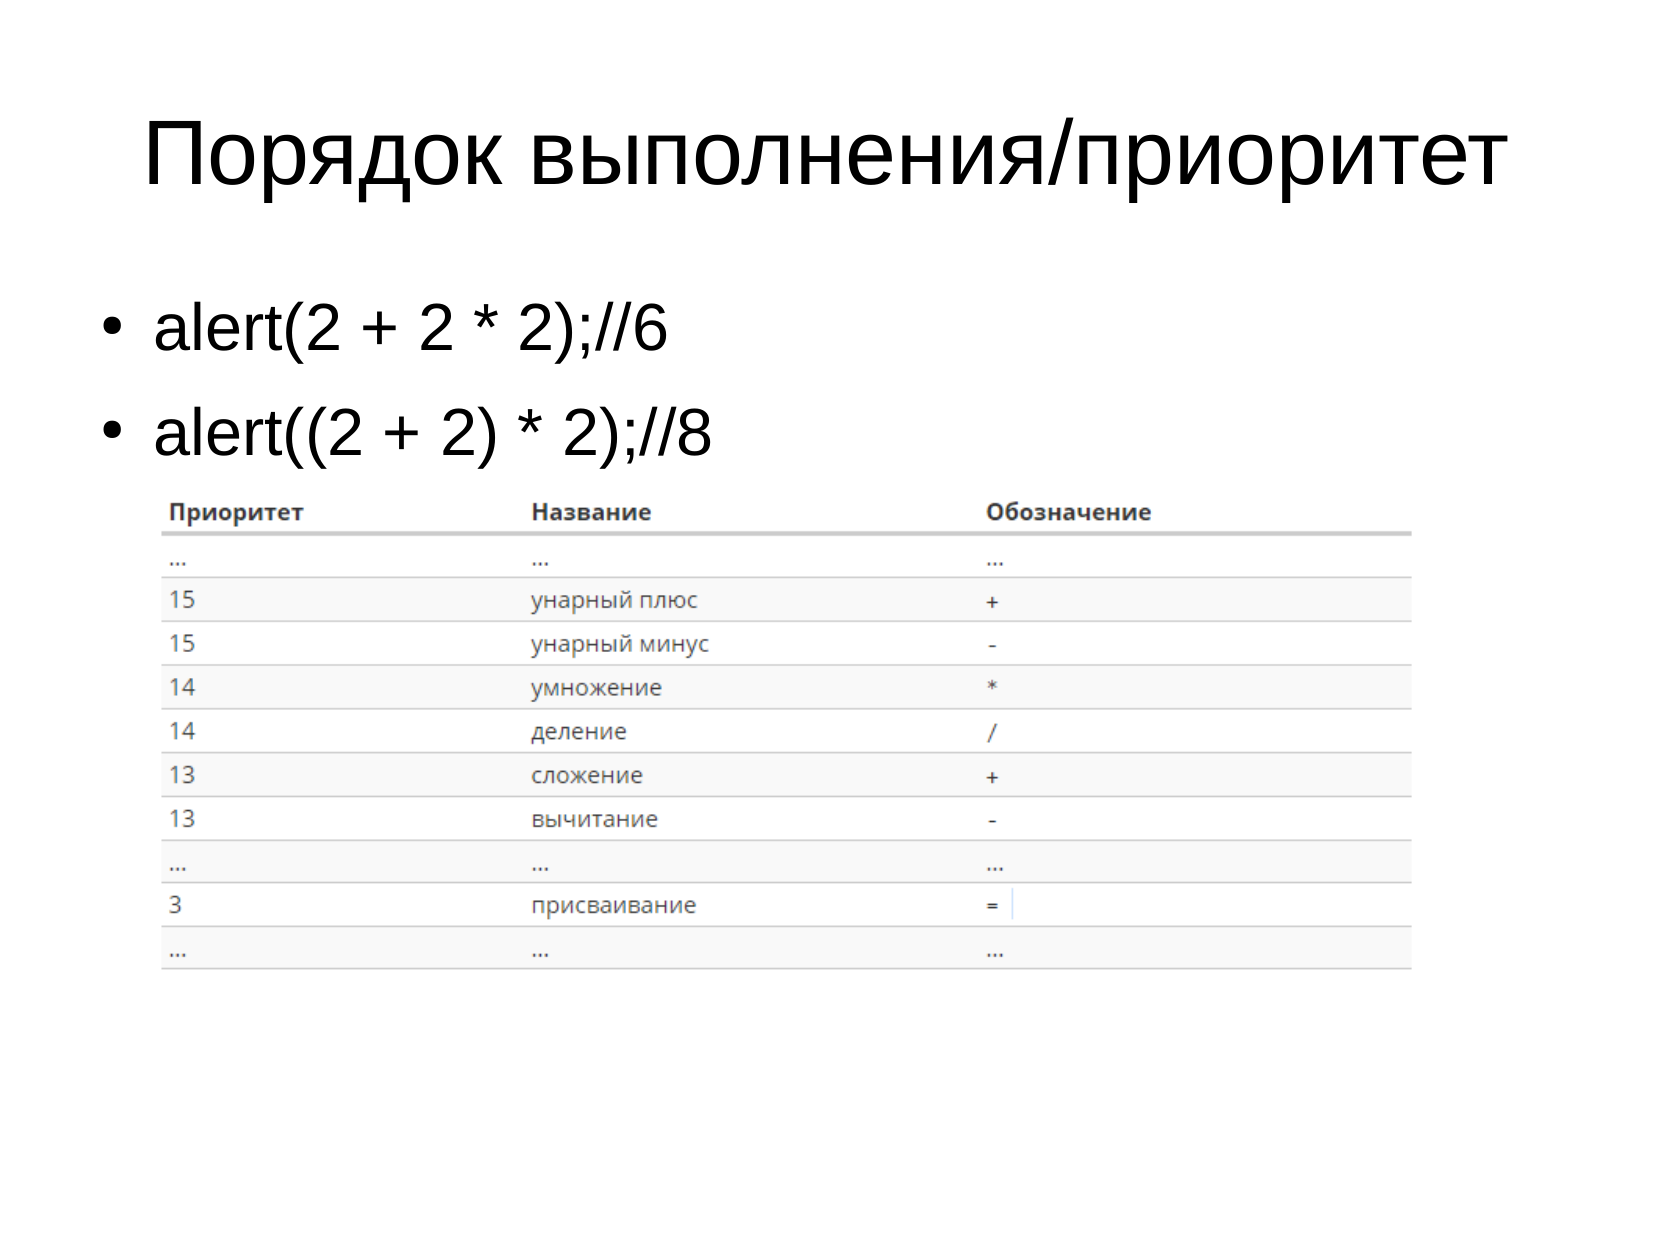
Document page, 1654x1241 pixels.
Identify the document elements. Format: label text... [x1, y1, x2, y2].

title Порядок выполнения/приоритет [82, 49, 1571, 257]
list alert(2 + 2 * 2);//6 alert((2 + 2) * 2);//8 [82, 290, 1571, 1109]
picture [118, 472, 1476, 990]
